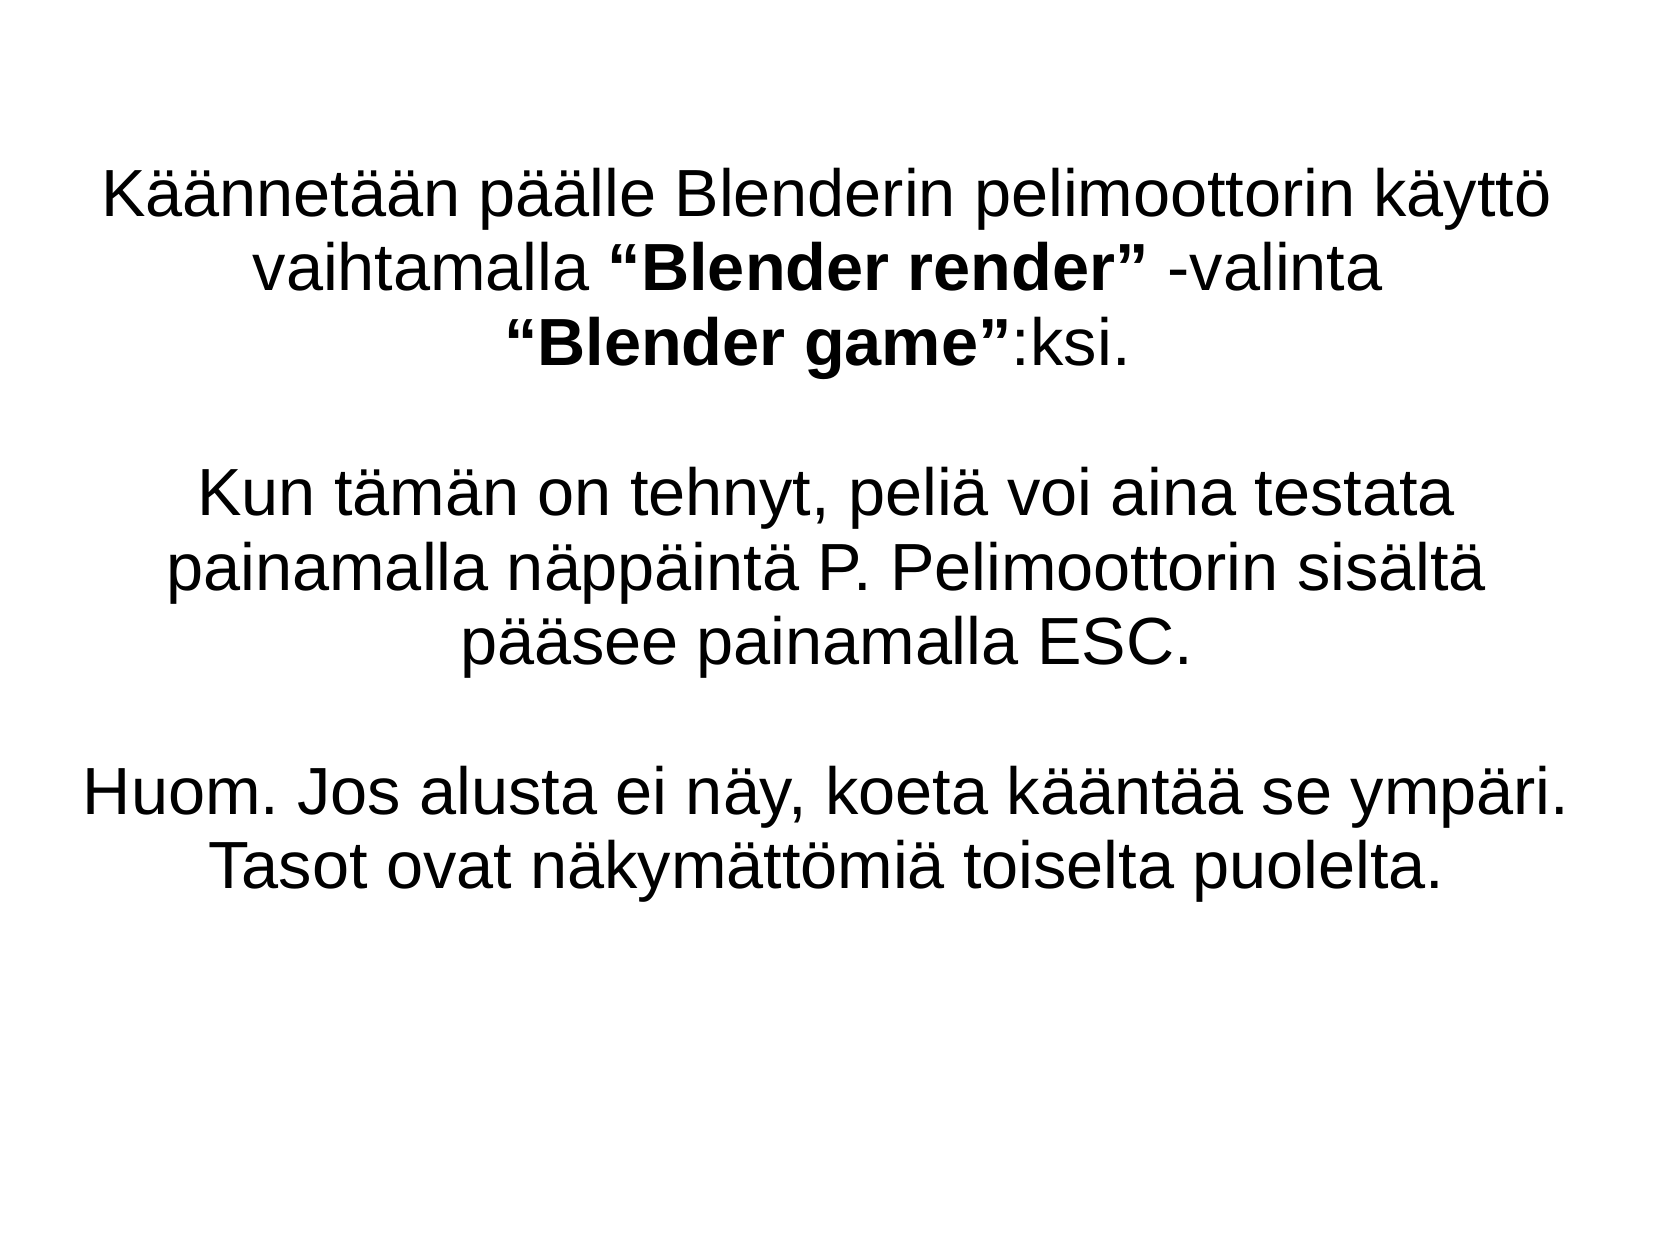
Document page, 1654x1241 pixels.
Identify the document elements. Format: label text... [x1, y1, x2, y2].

subtitle Käännetään päälle Blenderin pelimoottorin käyttö vaihtamalla “Blender render” -valinta “Blender game”:ksi. Kun tämän on tehnyt, peliä voi aina testata painamalla näppäintä P. Pelimoottorin sisältä pääsee painamalla ESC. Huom. Jos alusta ei näy, koeta kääntää se ympäri. Tasot ovat näkymättömiä toiselta puolelta. [82, 49, 1571, 1010]
